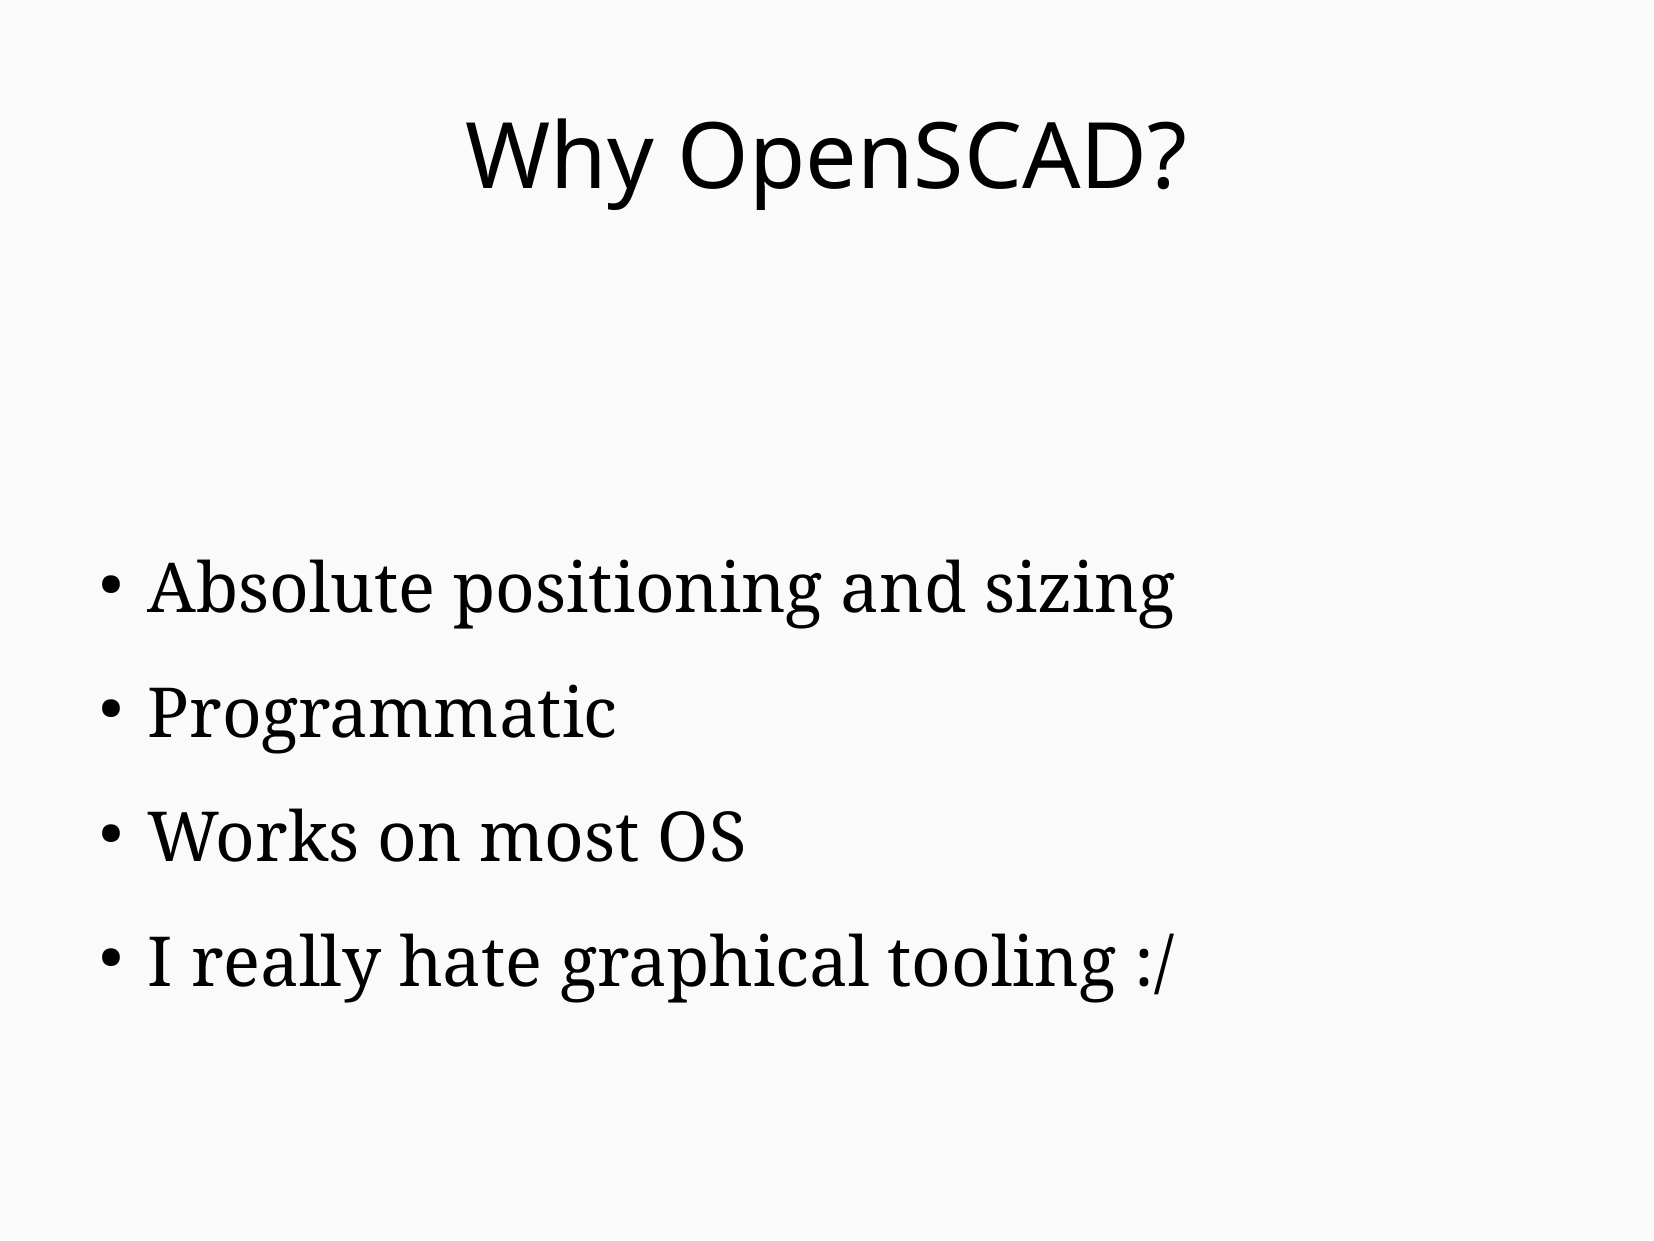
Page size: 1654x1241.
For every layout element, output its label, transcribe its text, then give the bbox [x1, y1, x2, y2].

title Why OpenSCAD? [82, 49, 1571, 257]
list Absolute positioning and sizing Programmatic Works on most OS I really hate graphical tooling :/ [82, 290, 1571, 1010]
